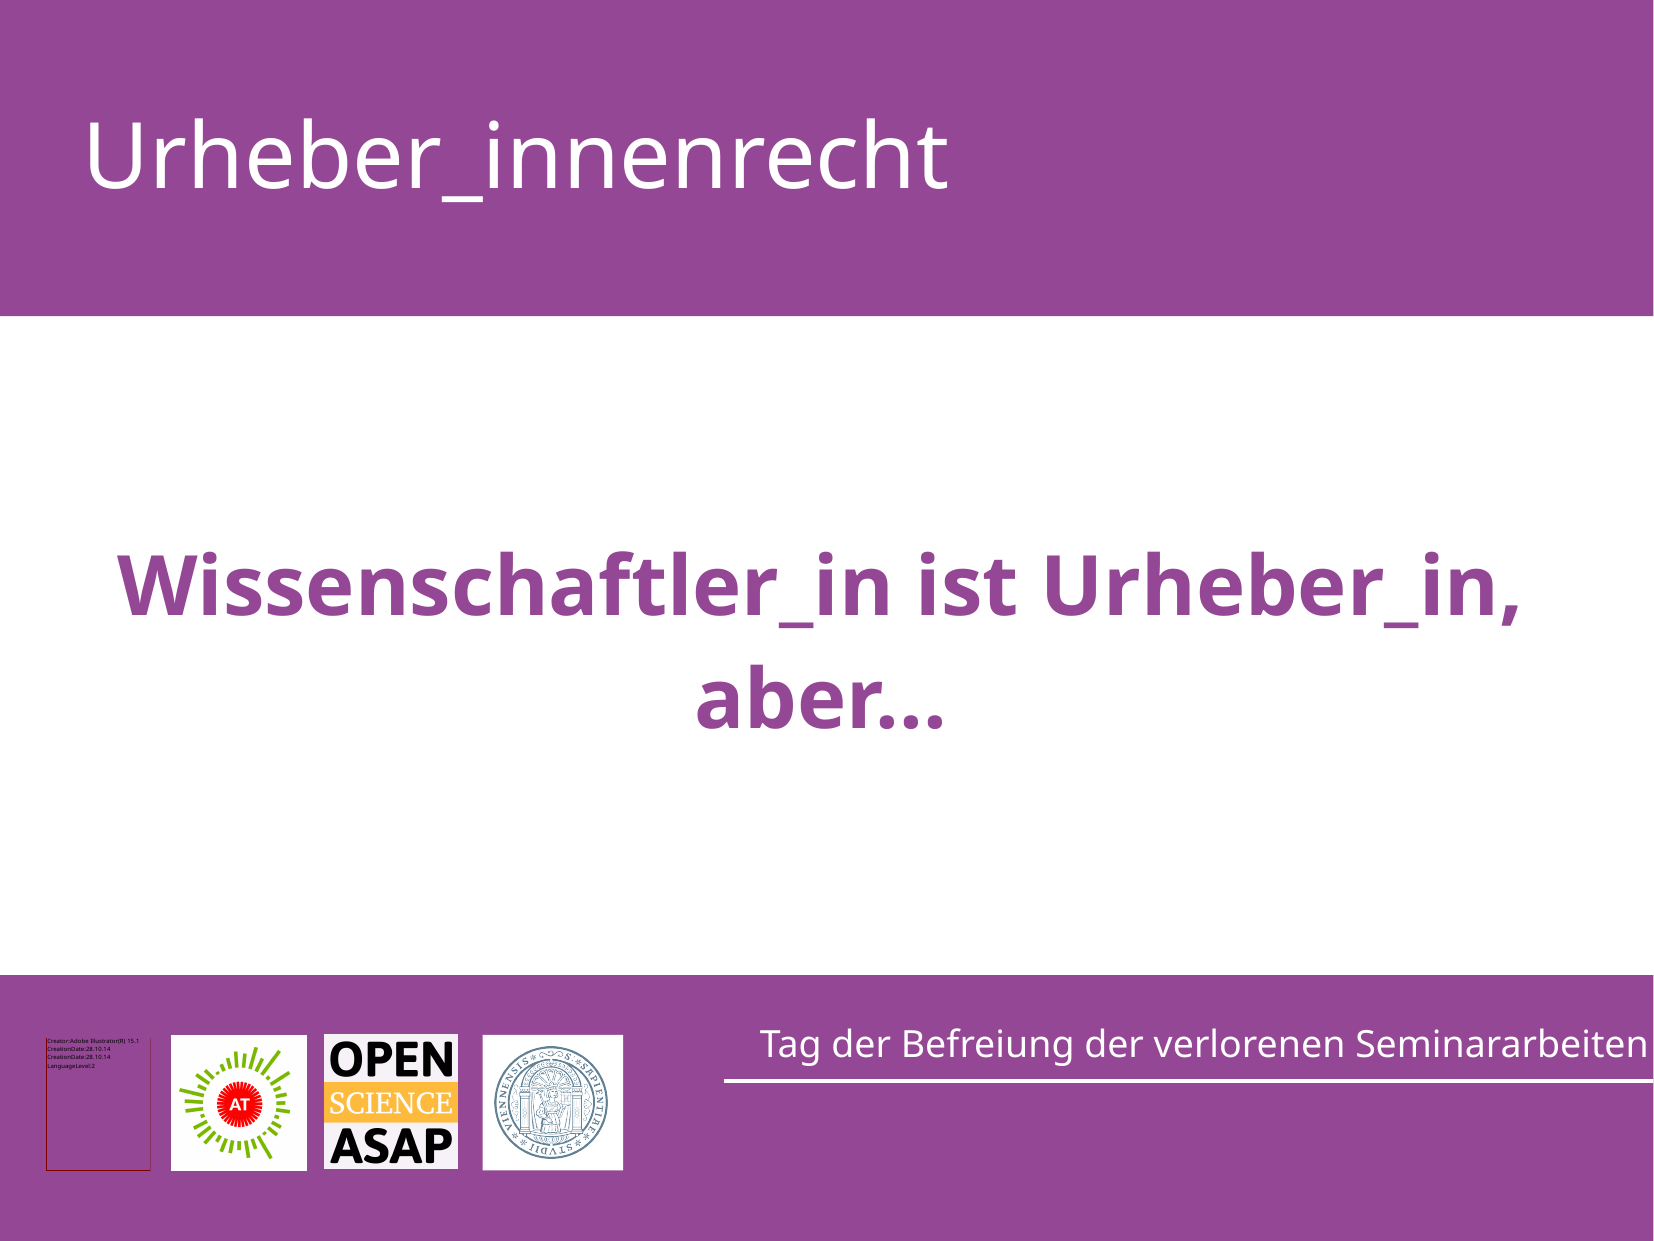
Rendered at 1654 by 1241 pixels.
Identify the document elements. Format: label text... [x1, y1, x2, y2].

text_box Tag der Befreiung der verlorenen Seminararbeiten [745, 1010, 1631, 1068]
title Urheber_innenrecht [82, 49, 1571, 257]
text_box Wissenschaftler_in ist Urheber_in, aber... [48, 518, 1594, 721]
text_box [0, 0, 1654, 1241]
picture [171, 1035, 307, 1171]
picture [324, 1034, 458, 1169]
picture [45, 1039, 151, 1171]
picture [494, 1046, 608, 1159]
